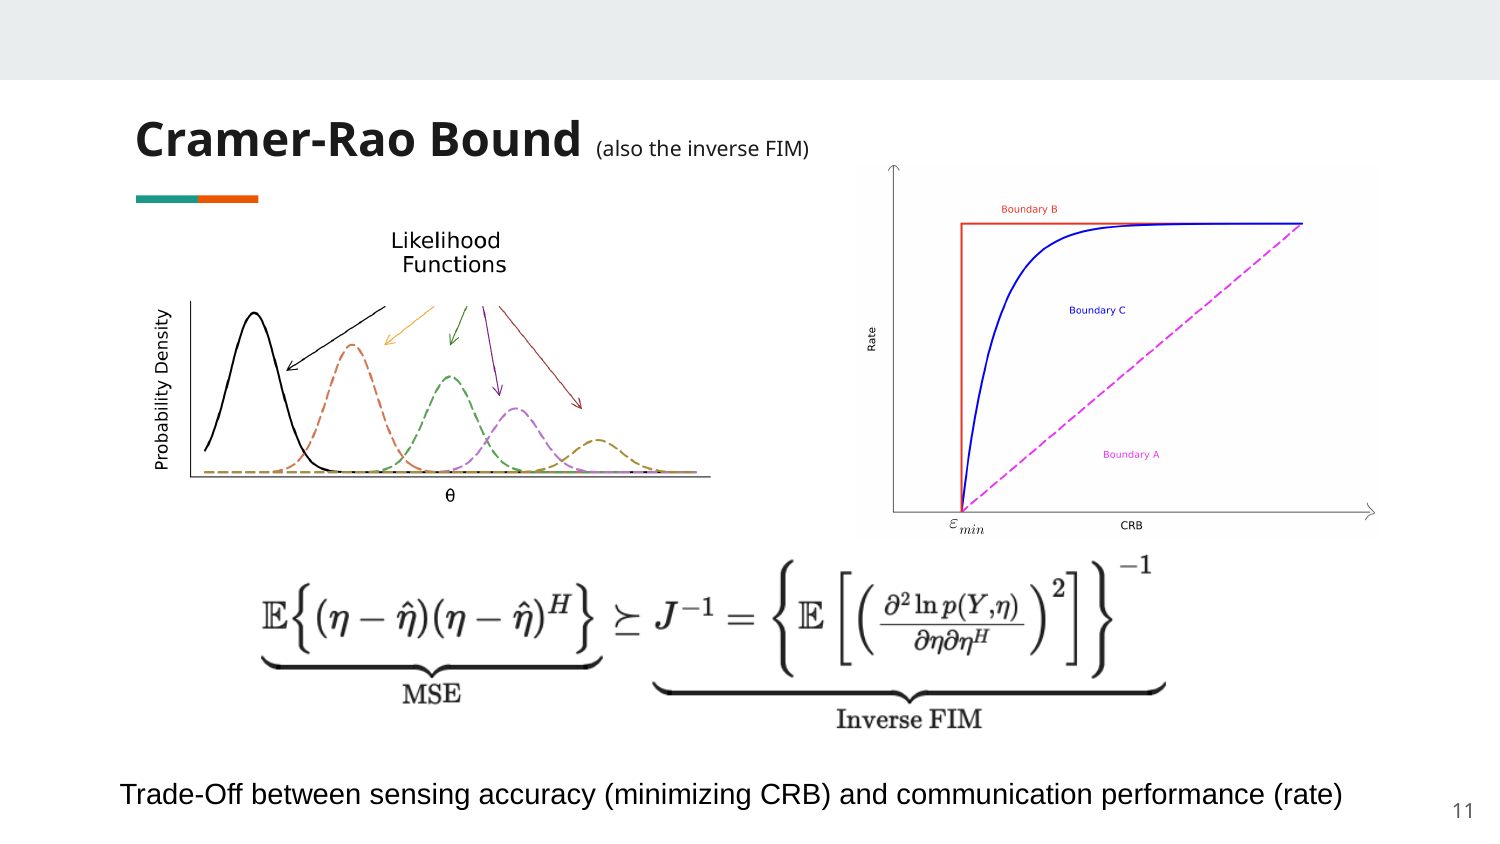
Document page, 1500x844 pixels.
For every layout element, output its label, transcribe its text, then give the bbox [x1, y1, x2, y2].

picture [142, 164, 1381, 761]
text_box Trade-Off between sensing accuracy (minimizing CRB) and communication performance (rate) [104, 760, 1366, 826]
slide_number <number> [1400, 779, 1491, 844]
title Cramer-Rao Bound (also the inverse FIM) [119, 93, 1381, 182]
